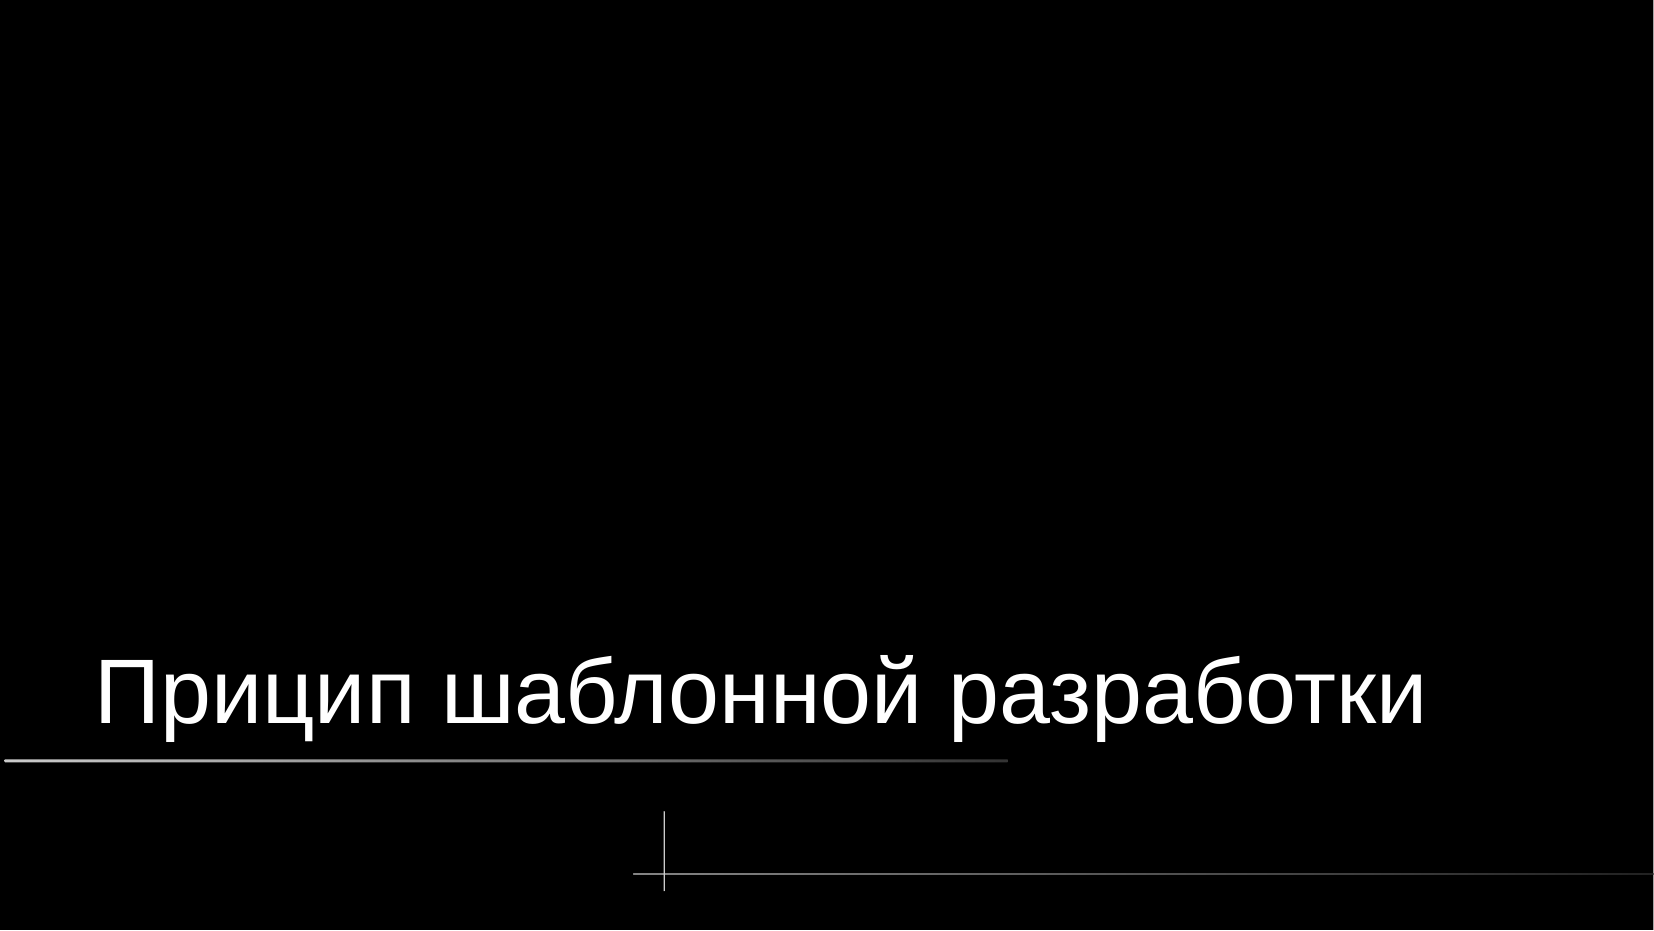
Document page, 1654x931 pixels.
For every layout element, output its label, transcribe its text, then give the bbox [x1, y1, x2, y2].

title Прицип шаблонной разработки [23, 637, 1501, 746]
